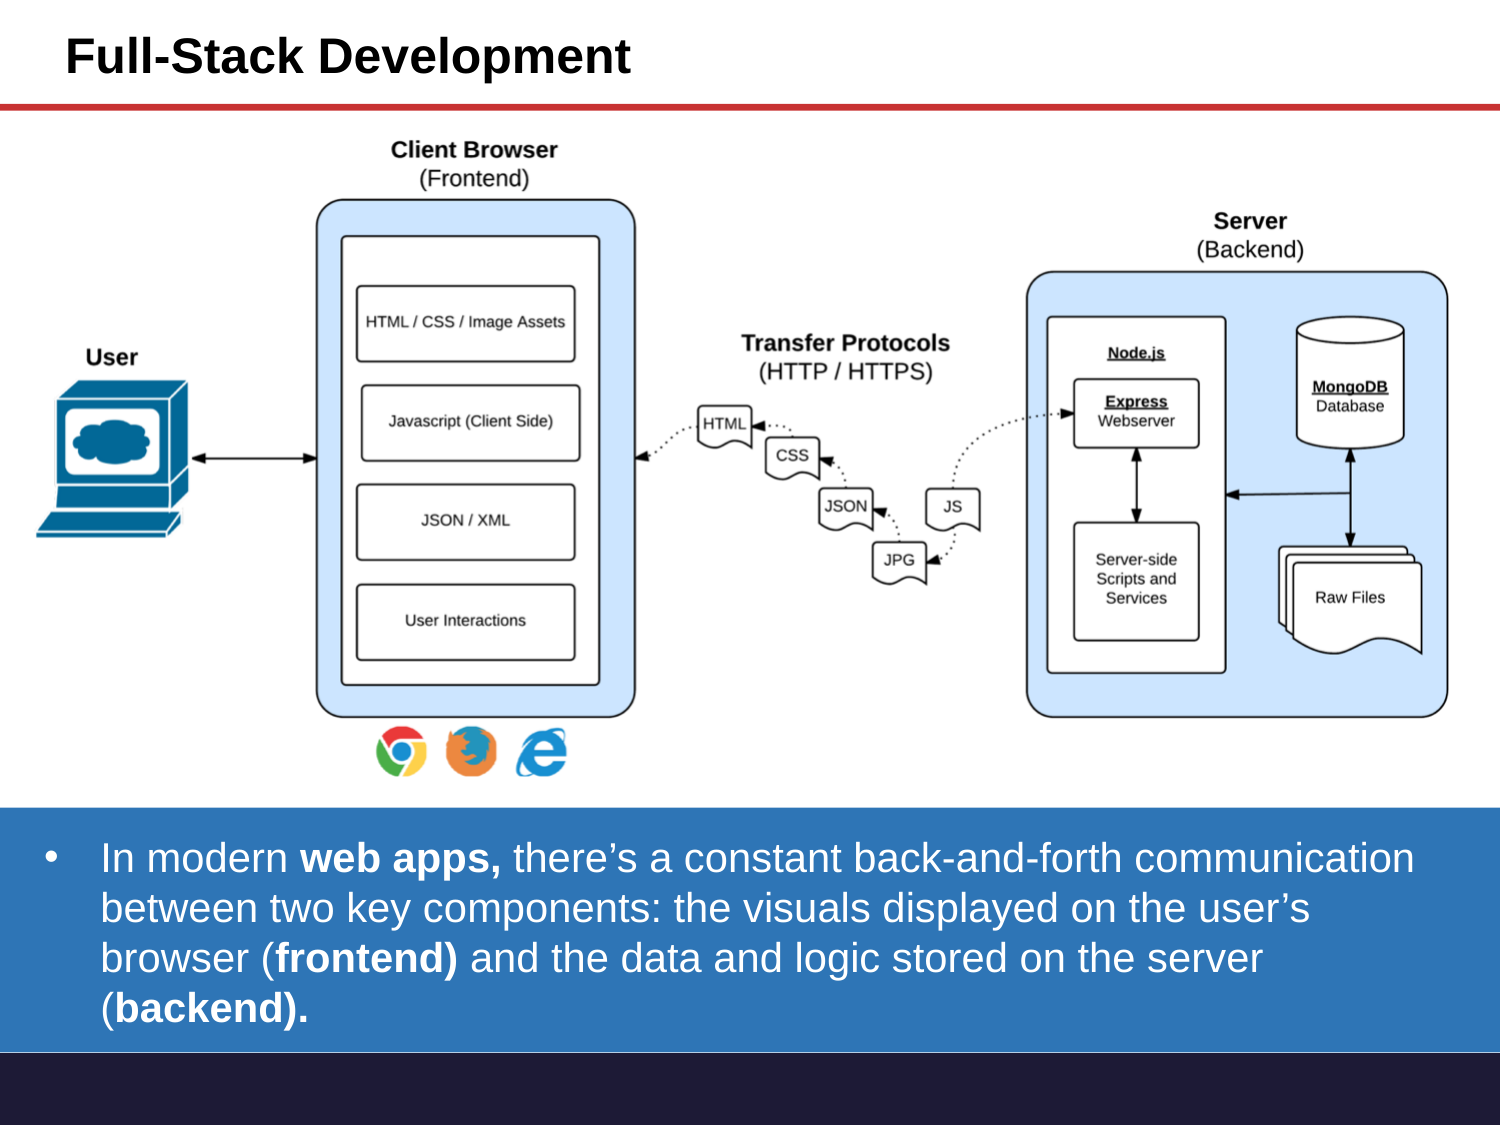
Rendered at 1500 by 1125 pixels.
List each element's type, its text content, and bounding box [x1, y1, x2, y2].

picture [16, 114, 1485, 806]
text_box [0, 807, 1500, 1053]
text_box In modern web apps, there’s a constant back-and-forth communication between two key components: the visuals displayed on the user’s browser (frontend) and the data and logic stored on the server (backend). [29, 823, 1473, 1039]
title Full-Stack Development [50, 0, 948, 108]
